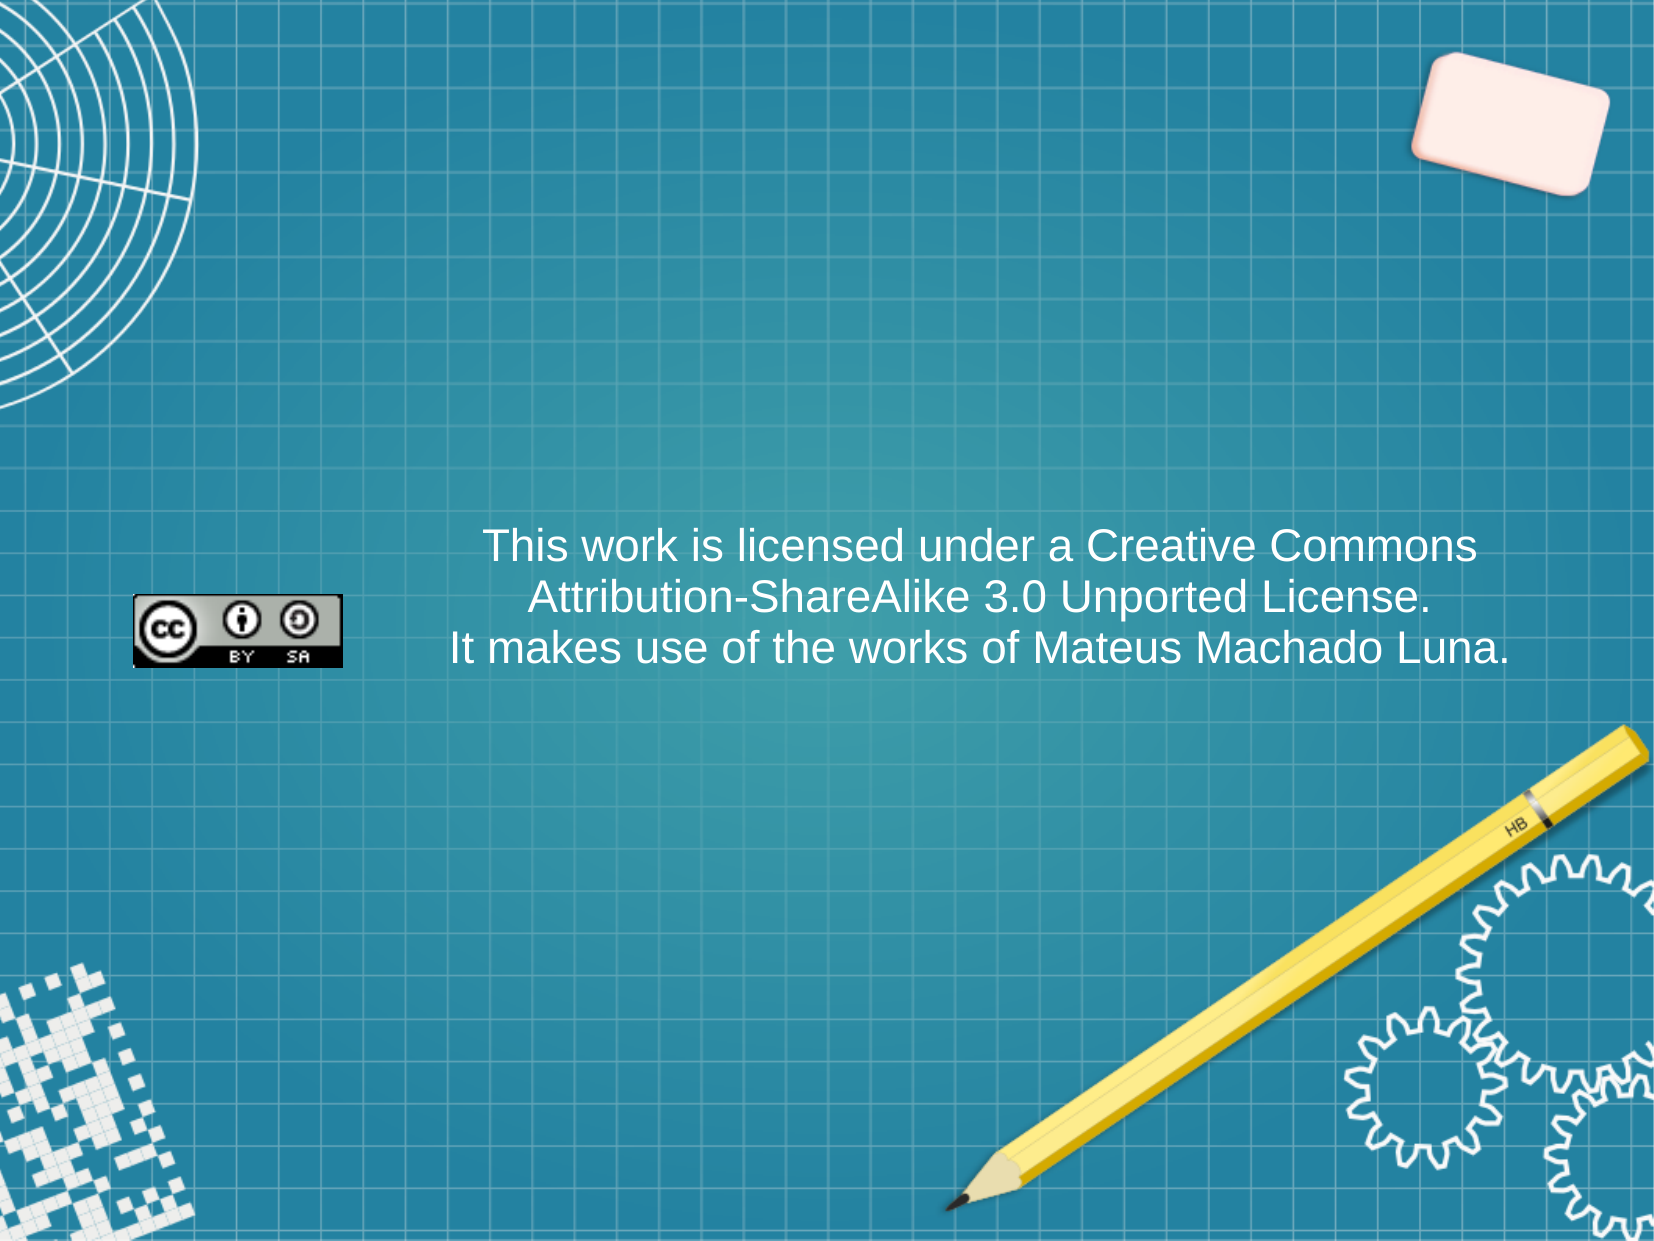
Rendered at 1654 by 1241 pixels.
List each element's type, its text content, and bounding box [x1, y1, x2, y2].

title This work is licensed under a Creative Commons Attribution-ShareAlike 3.0 Unported License. It makes use of the works of Mateus Machado Luna. [389, 519, 1571, 727]
picture [0, 0, 1654, 1241]
